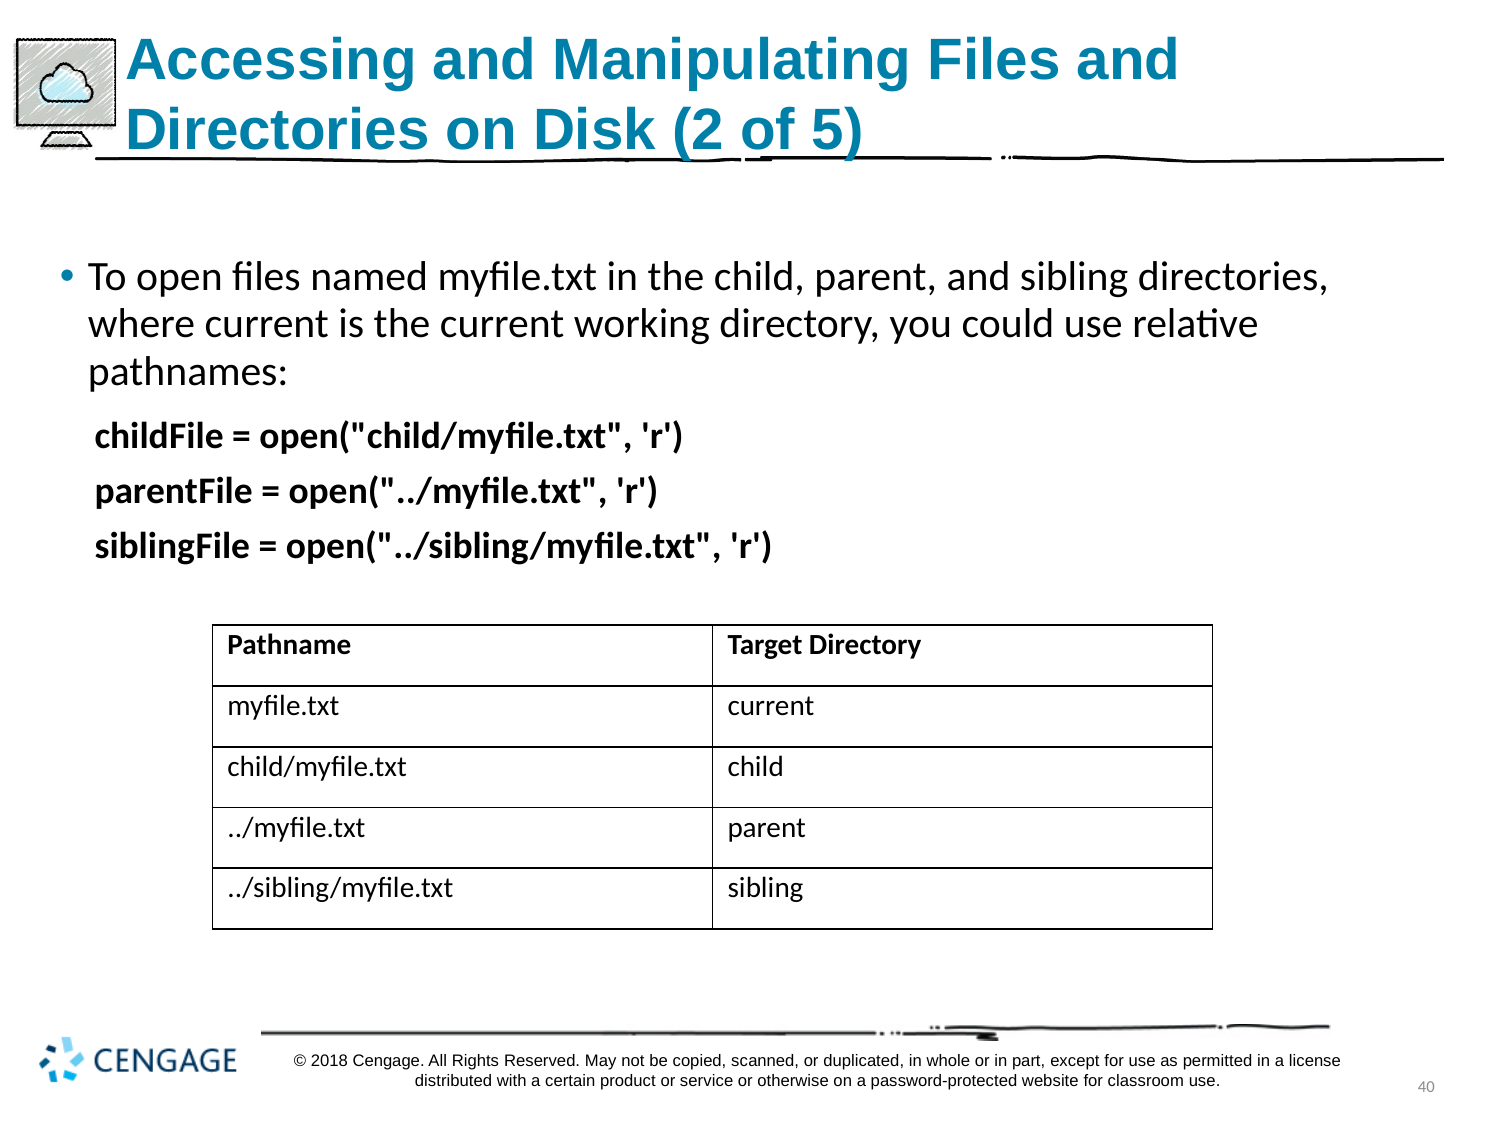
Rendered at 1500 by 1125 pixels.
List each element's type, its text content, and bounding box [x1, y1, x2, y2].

footer © 2018 Cengage. All Rights Reserved. May not be copied, scanned, or duplicated, in whole or in part, except for use as permitted in a license distributed with a certain product or service or otherwise on a password-protected website for classroom use. [262, 1049, 1375, 1090]
picture [154, 155, 1444, 163]
table_cell parent [713, 808, 1212, 867]
picture [261, 1024, 1331, 1041]
list To open files named myfile.txt in the child, parent, and sibling directories, where current is the current working directory, you could use relative pathnames: [59, 252, 1441, 397]
picture [19, 1023, 249, 1095]
table_cell myfile.txt [213, 687, 712, 746]
table_cell child/myfile.txt [213, 748, 712, 807]
table_cell sibling [713, 869, 1212, 928]
table_header Target Directory [713, 626, 1212, 685]
table_cell ../myfile.txt [213, 808, 712, 867]
list child File = open("child/my file.txt", 'r') parent File = open("../my file.txt", 'r') sibling File = open("../sibling/my file.txt", 'r') [57, 413, 1438, 569]
table_cell current [713, 687, 1212, 746]
picture [13, 36, 117, 151]
table_cell ../sibling/myfile.txt [213, 869, 712, 928]
table_cell child [713, 748, 1212, 807]
title Accessing and Manipulating Files and Directories on Disk (2 of 5) [125, 20, 1442, 162]
table_header Pathname [213, 626, 712, 685]
